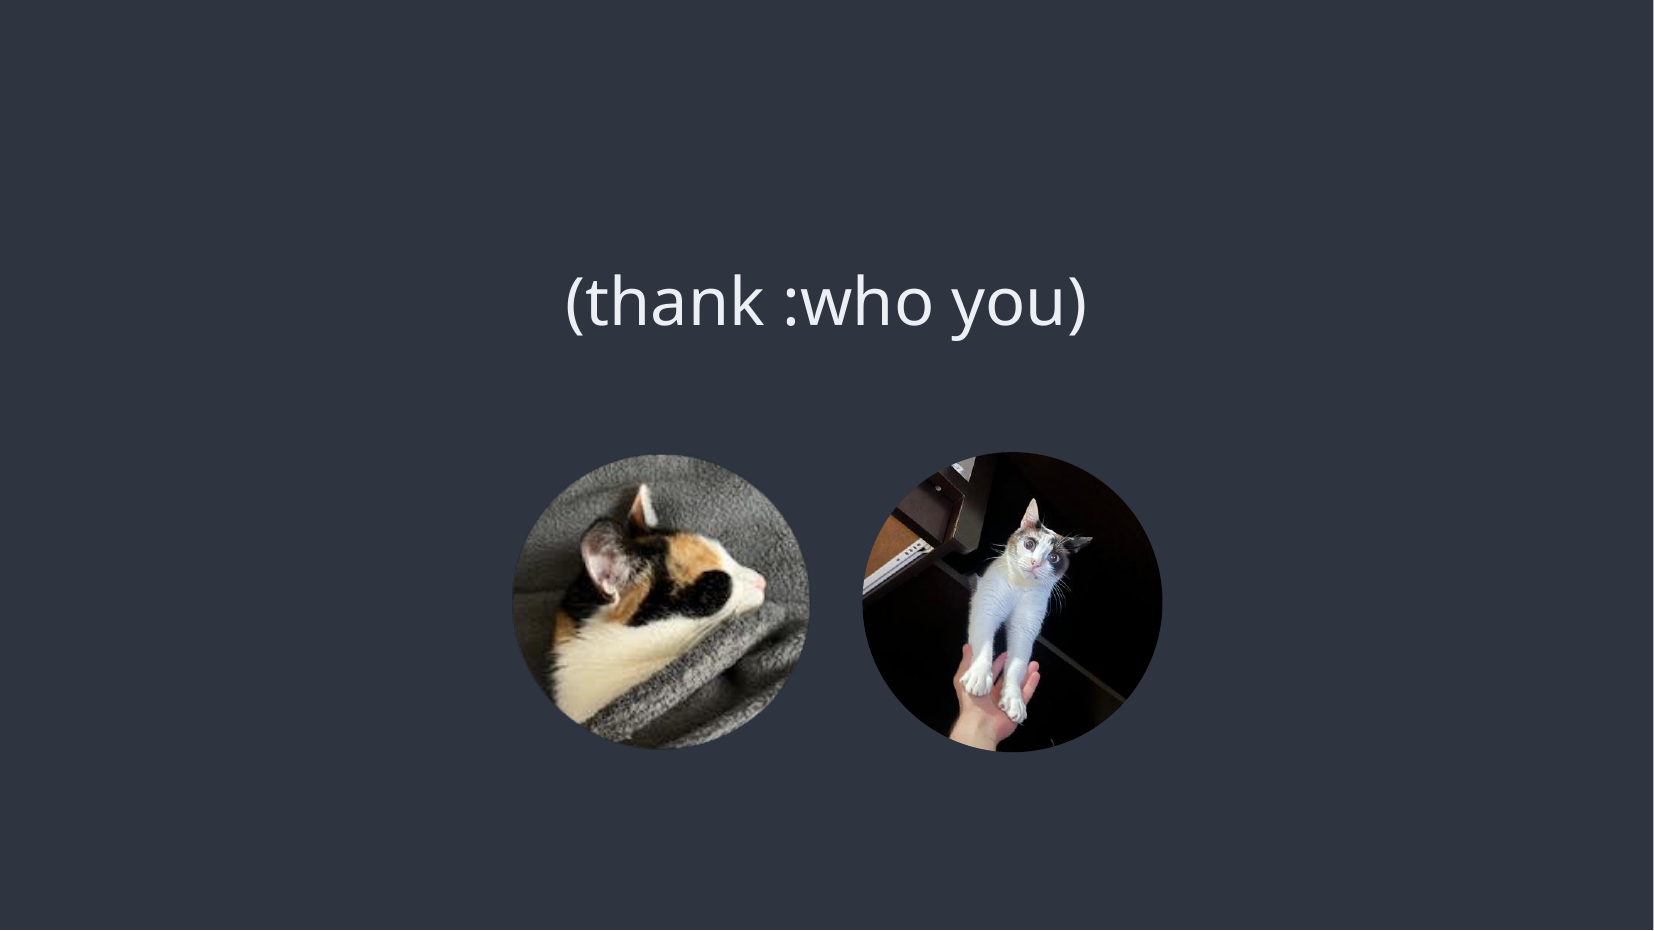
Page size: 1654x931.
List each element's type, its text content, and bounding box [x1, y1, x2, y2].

subtitle (thank :who you) [82, 112, 1571, 488]
text_box [862, 452, 1163, 753]
picture [454, 386, 861, 808]
